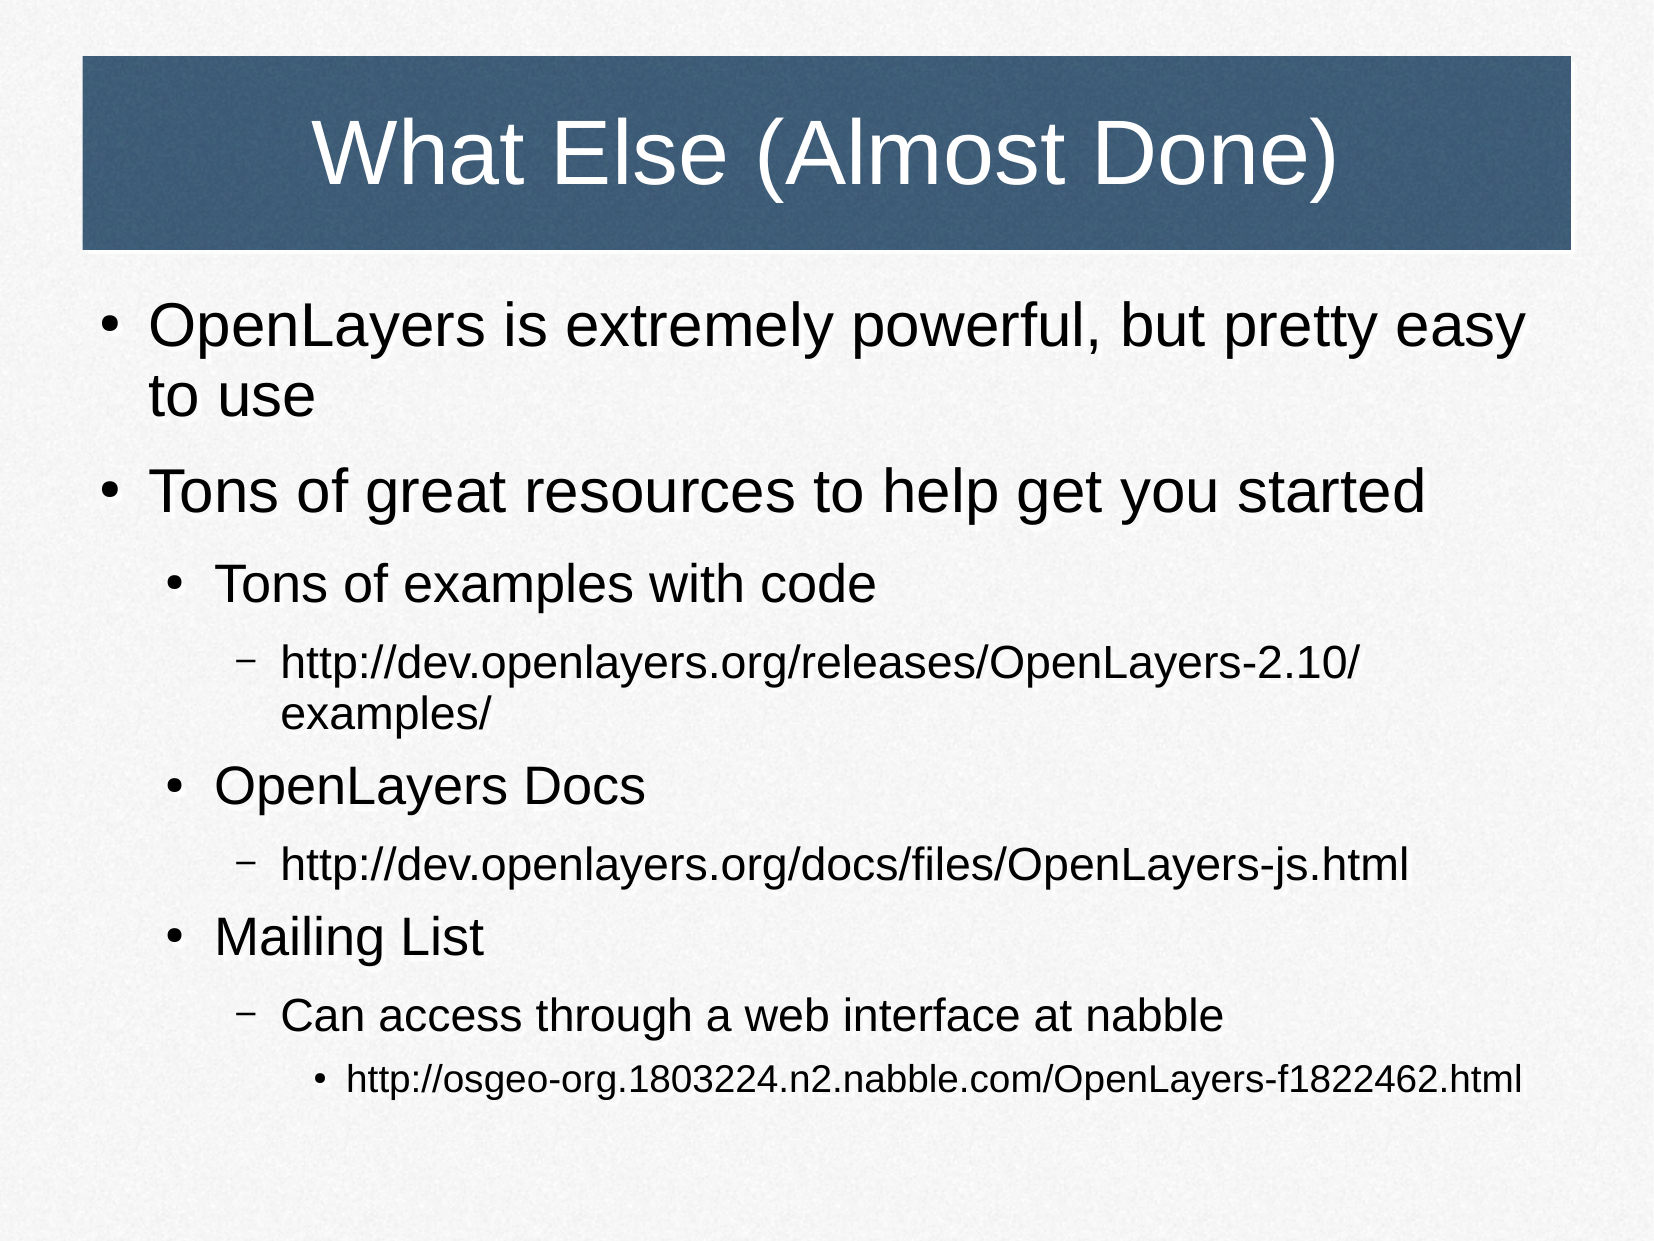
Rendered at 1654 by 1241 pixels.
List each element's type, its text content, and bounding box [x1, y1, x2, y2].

list OpenLayers is extremely powerful, but pretty easy to use Tons of great resources to help get you started Tons of examples with code http://dev.openlayers.org/releases/OpenLayers-2.10/examples/ OpenLayers Docs http://dev.openlayers.org/docs/files/OpenLayers-js.html Mailing List Can access through a web interface at nabble http://osgeo-org.1803224.n2.nabble.com/OpenLayers-f1822462.html [82, 290, 1571, 1109]
picture [0, 0, 1654, 1241]
title What Else (Almost Done) [82, 56, 1571, 250]
